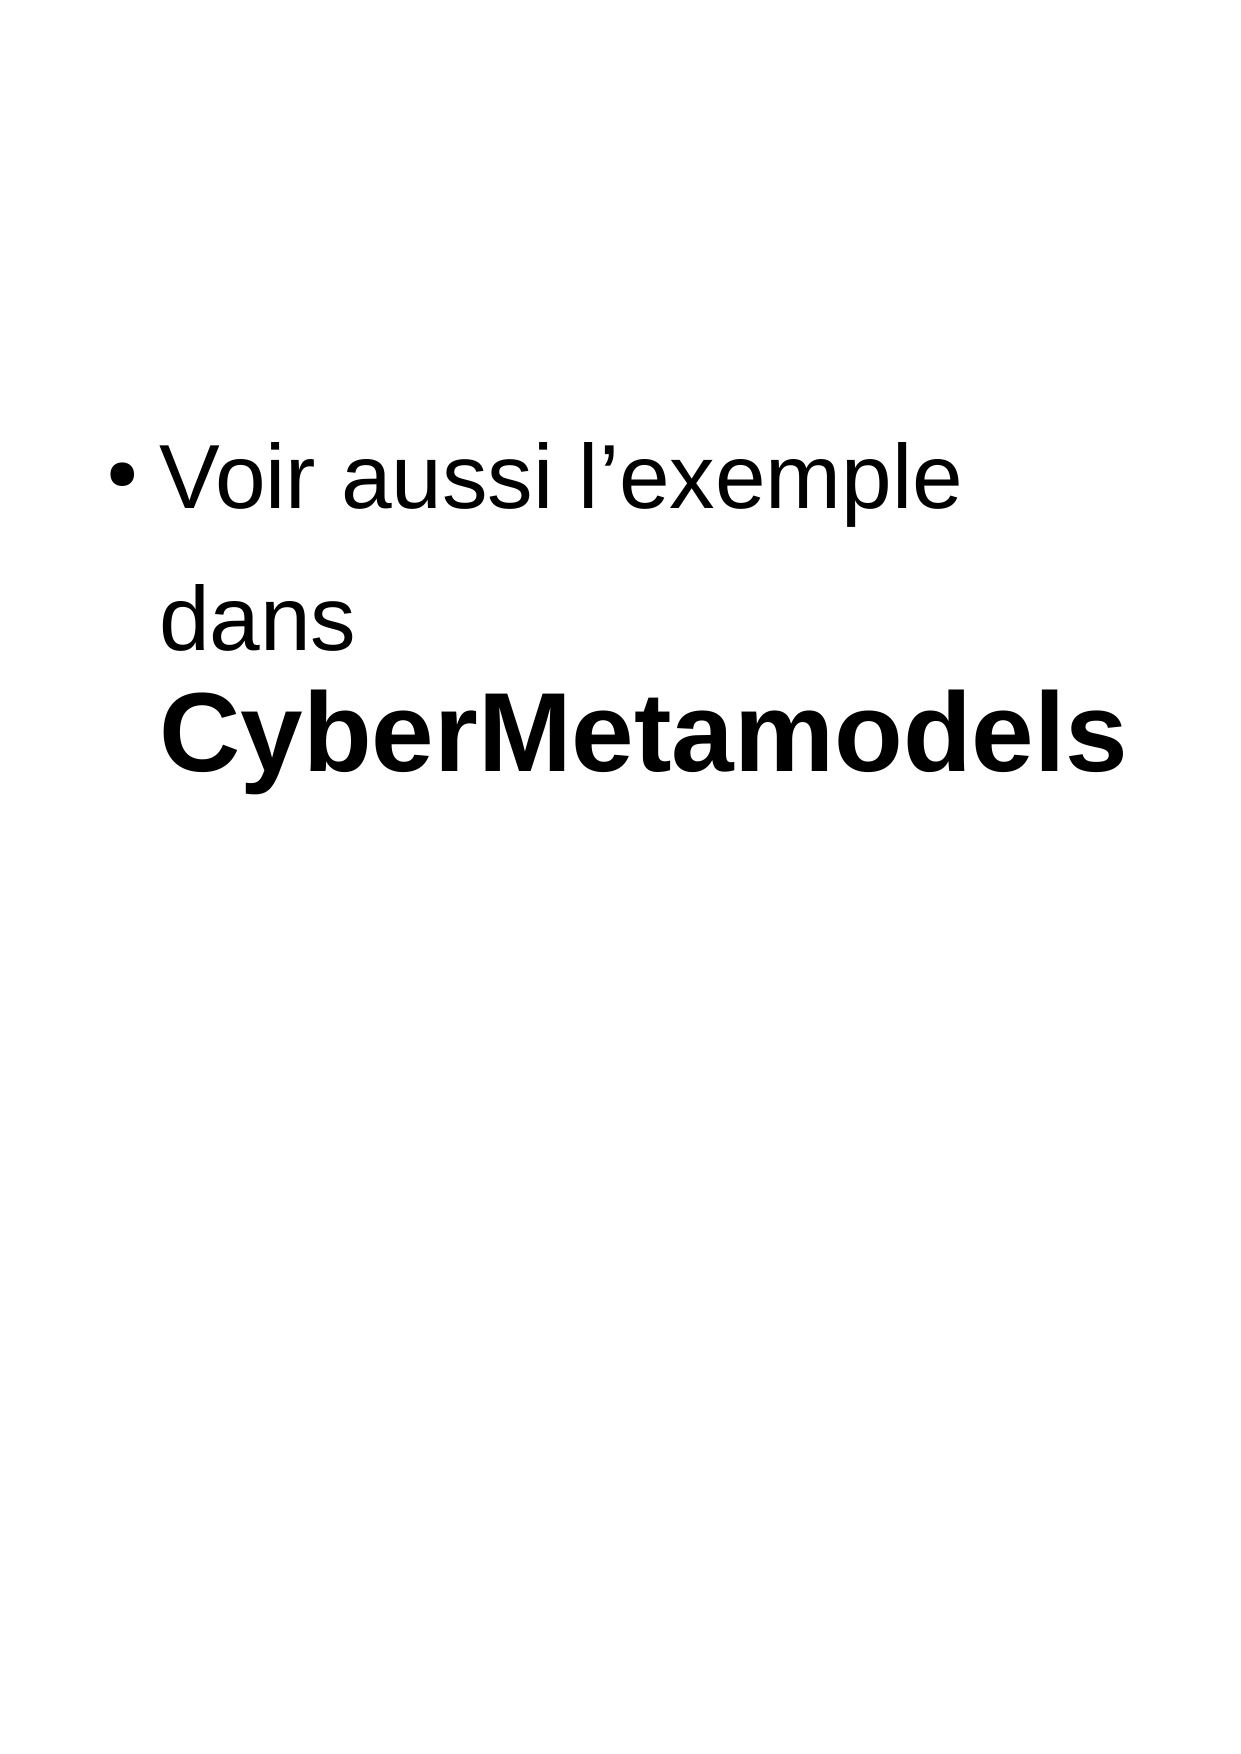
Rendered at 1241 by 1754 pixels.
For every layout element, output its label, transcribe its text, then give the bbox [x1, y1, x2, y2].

list Voir aussi l’exemple dans CyberMetamodels [88, 426, 1152, 1410]
